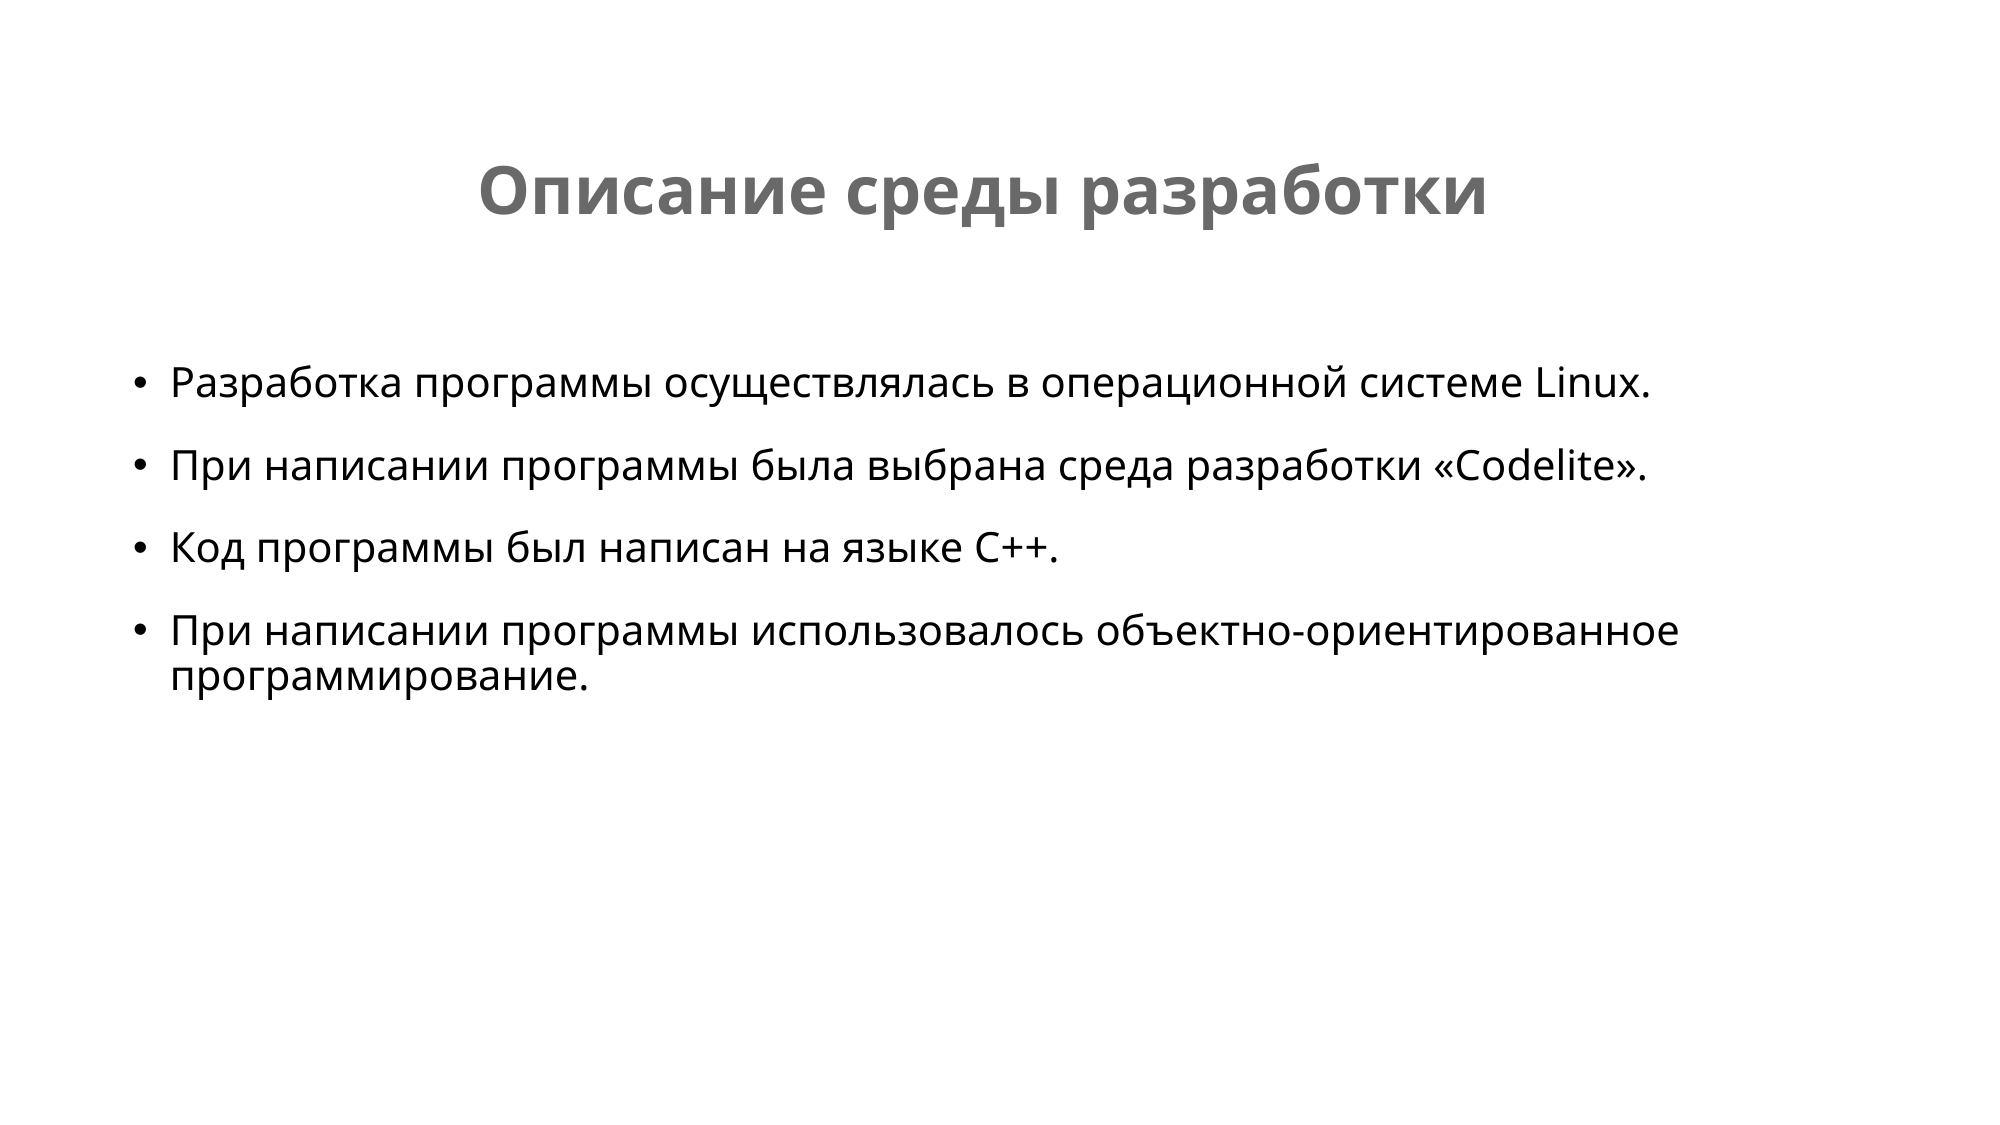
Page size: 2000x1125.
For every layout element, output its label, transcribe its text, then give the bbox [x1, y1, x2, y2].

list Разработка программы осуществлялась в операционной системе Linux. При написании программы была выбрана среда разработки «Codelite». Код программы был написан на языке С++. При написании программы использовалось объектно-ориентированное программирование. [118, 354, 1802, 1042]
title Описание среды разработки [462, 48, 2000, 237]
